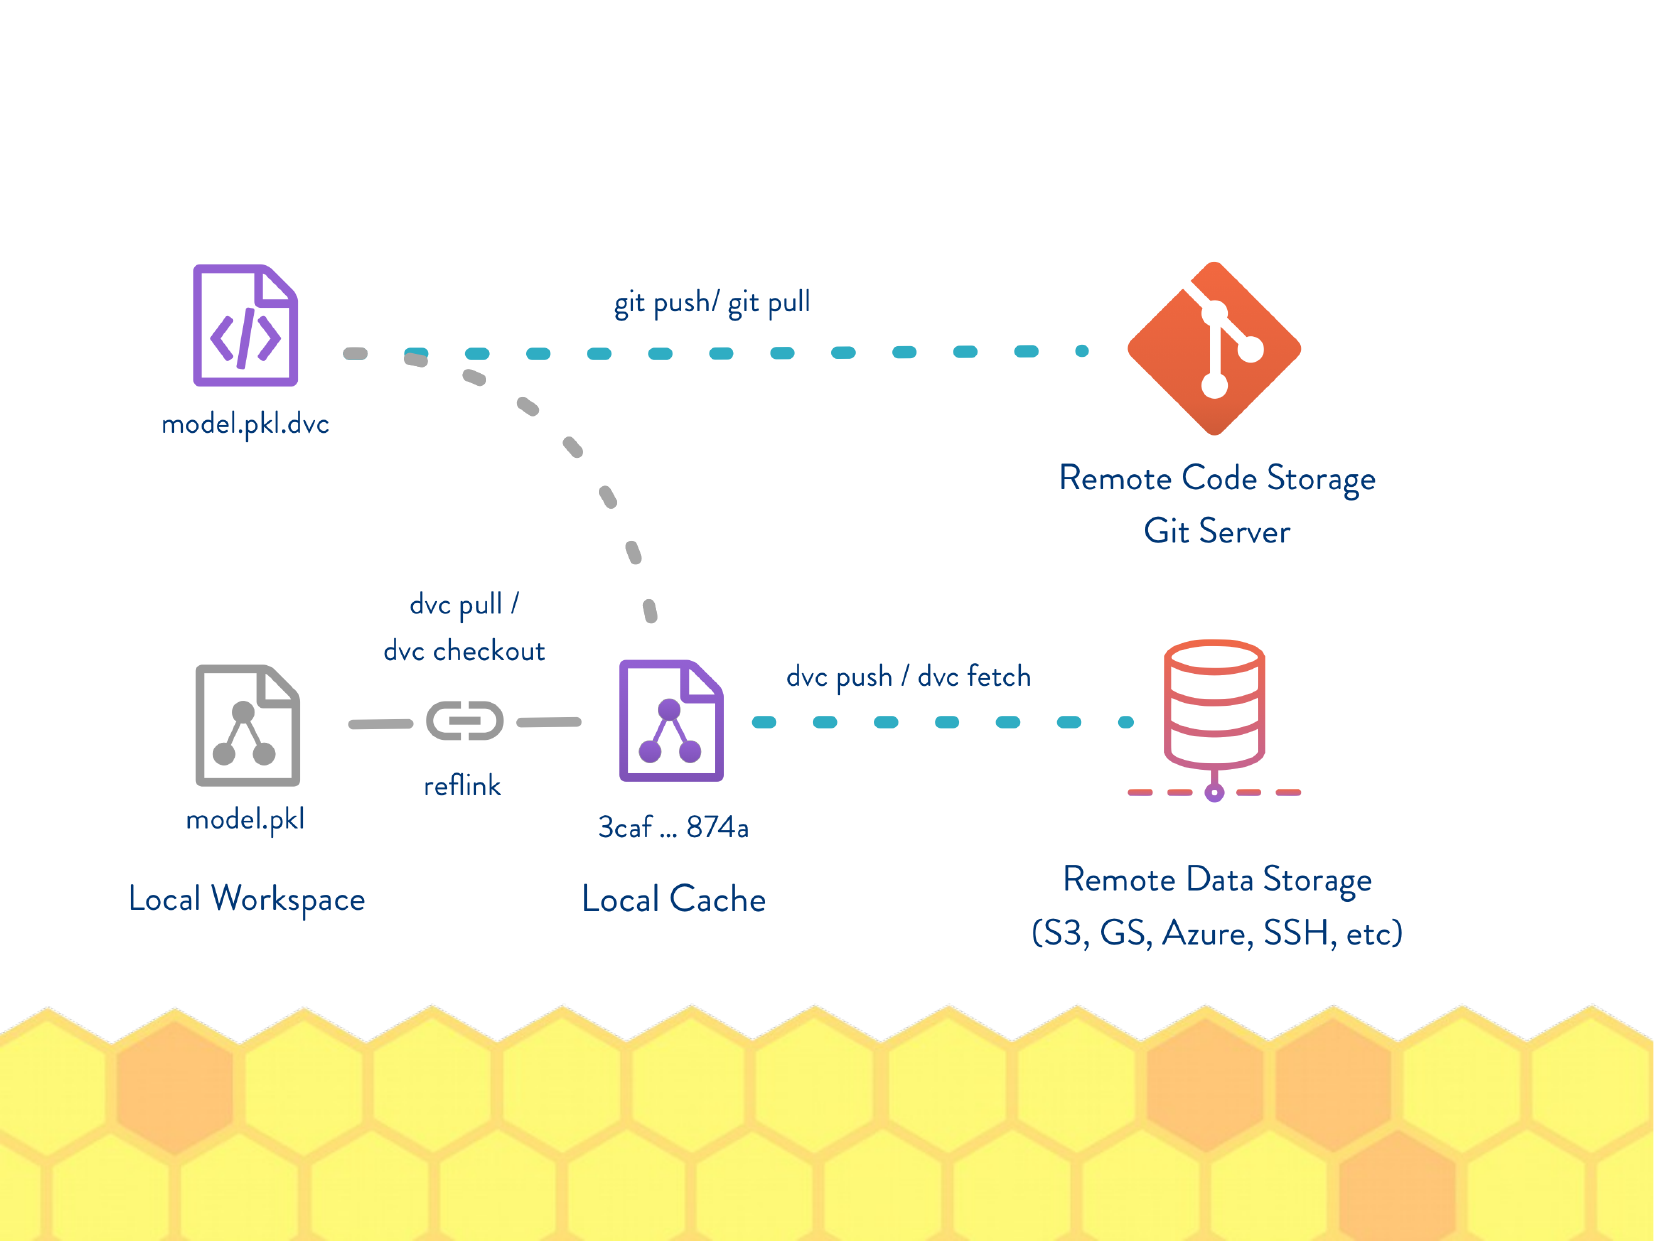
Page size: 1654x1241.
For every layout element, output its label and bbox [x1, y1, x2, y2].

picture [89, 236, 1441, 995]
picture [0, 1001, 1654, 1241]
